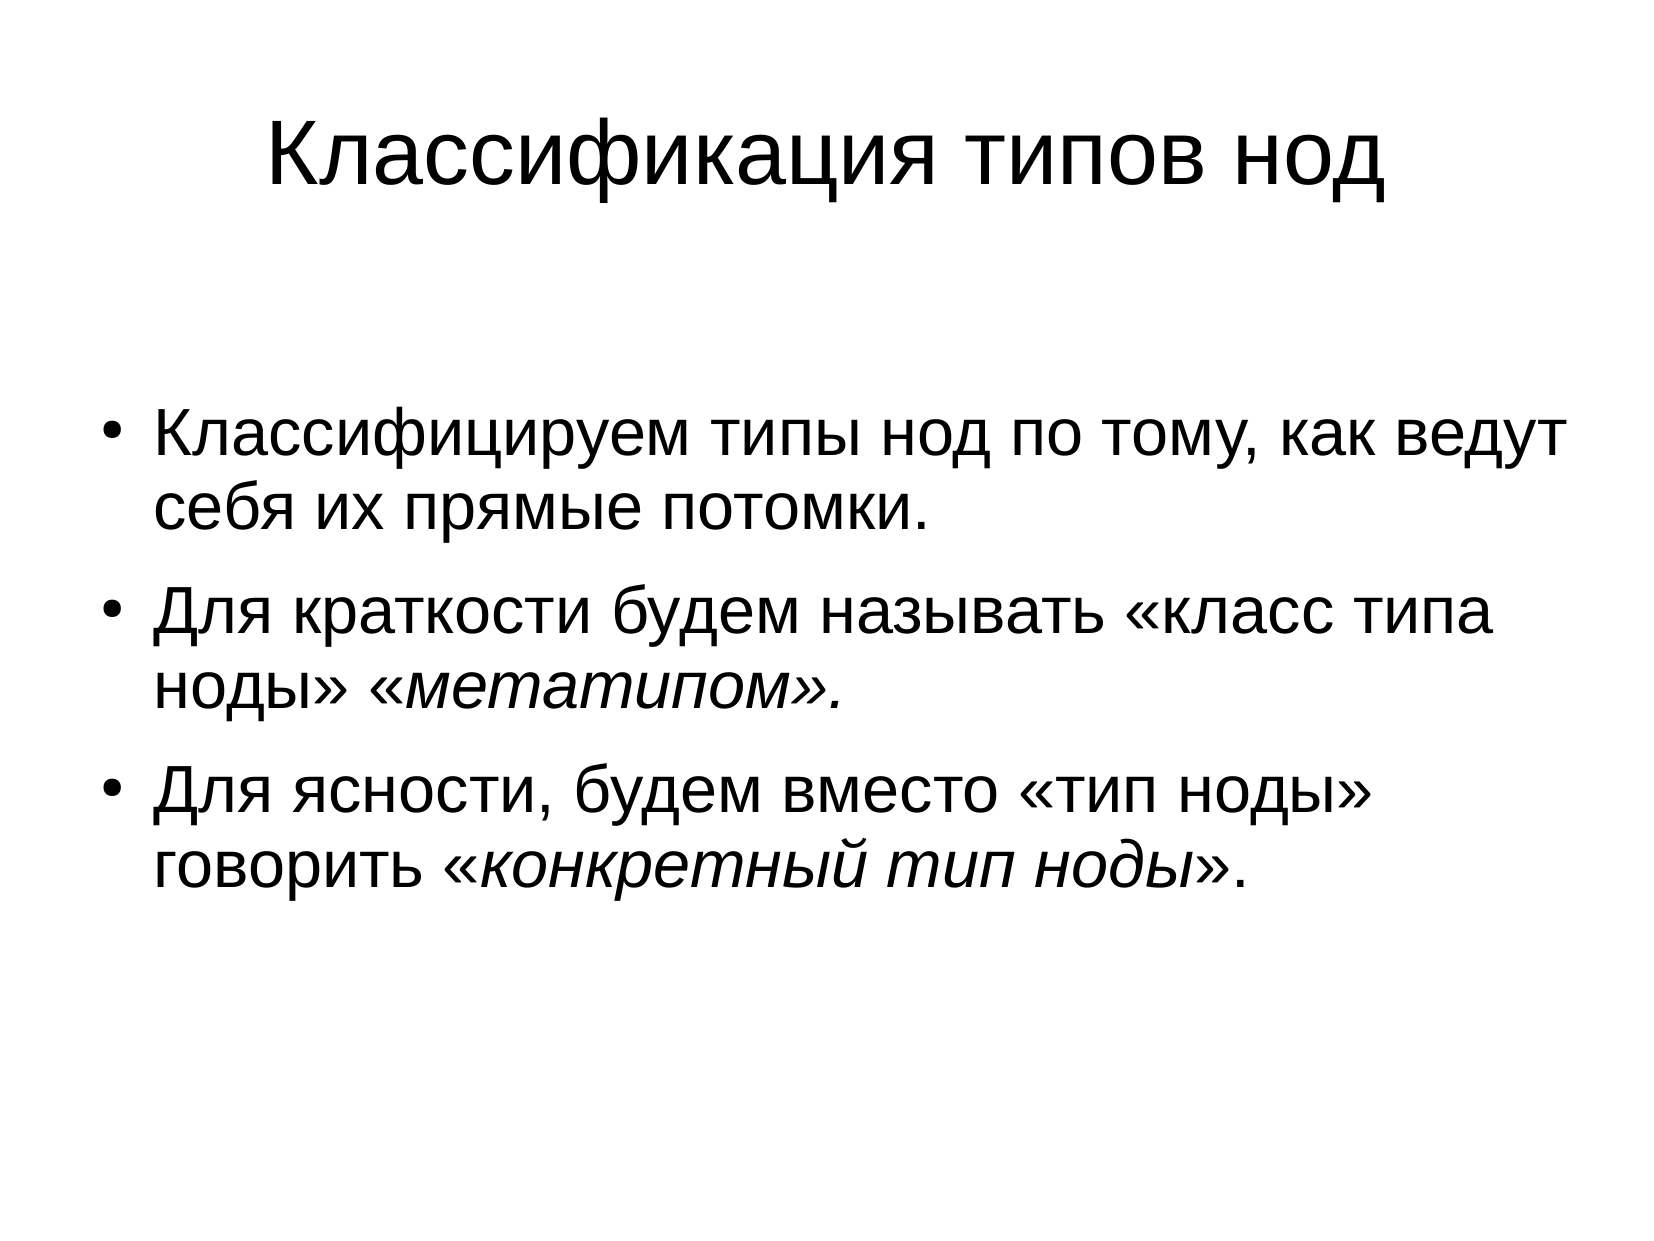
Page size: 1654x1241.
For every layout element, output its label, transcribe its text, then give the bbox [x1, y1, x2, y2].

title Классификация типов нод [82, 49, 1571, 257]
list Классифицируем типы нод по тому, как ведут себя их прямые потомки. Для краткости будем называть «класс типа ноды» «метатипом». Для ясности, будем вместо «тип ноды» говорить «конкретный тип ноды». [82, 290, 1571, 1109]
